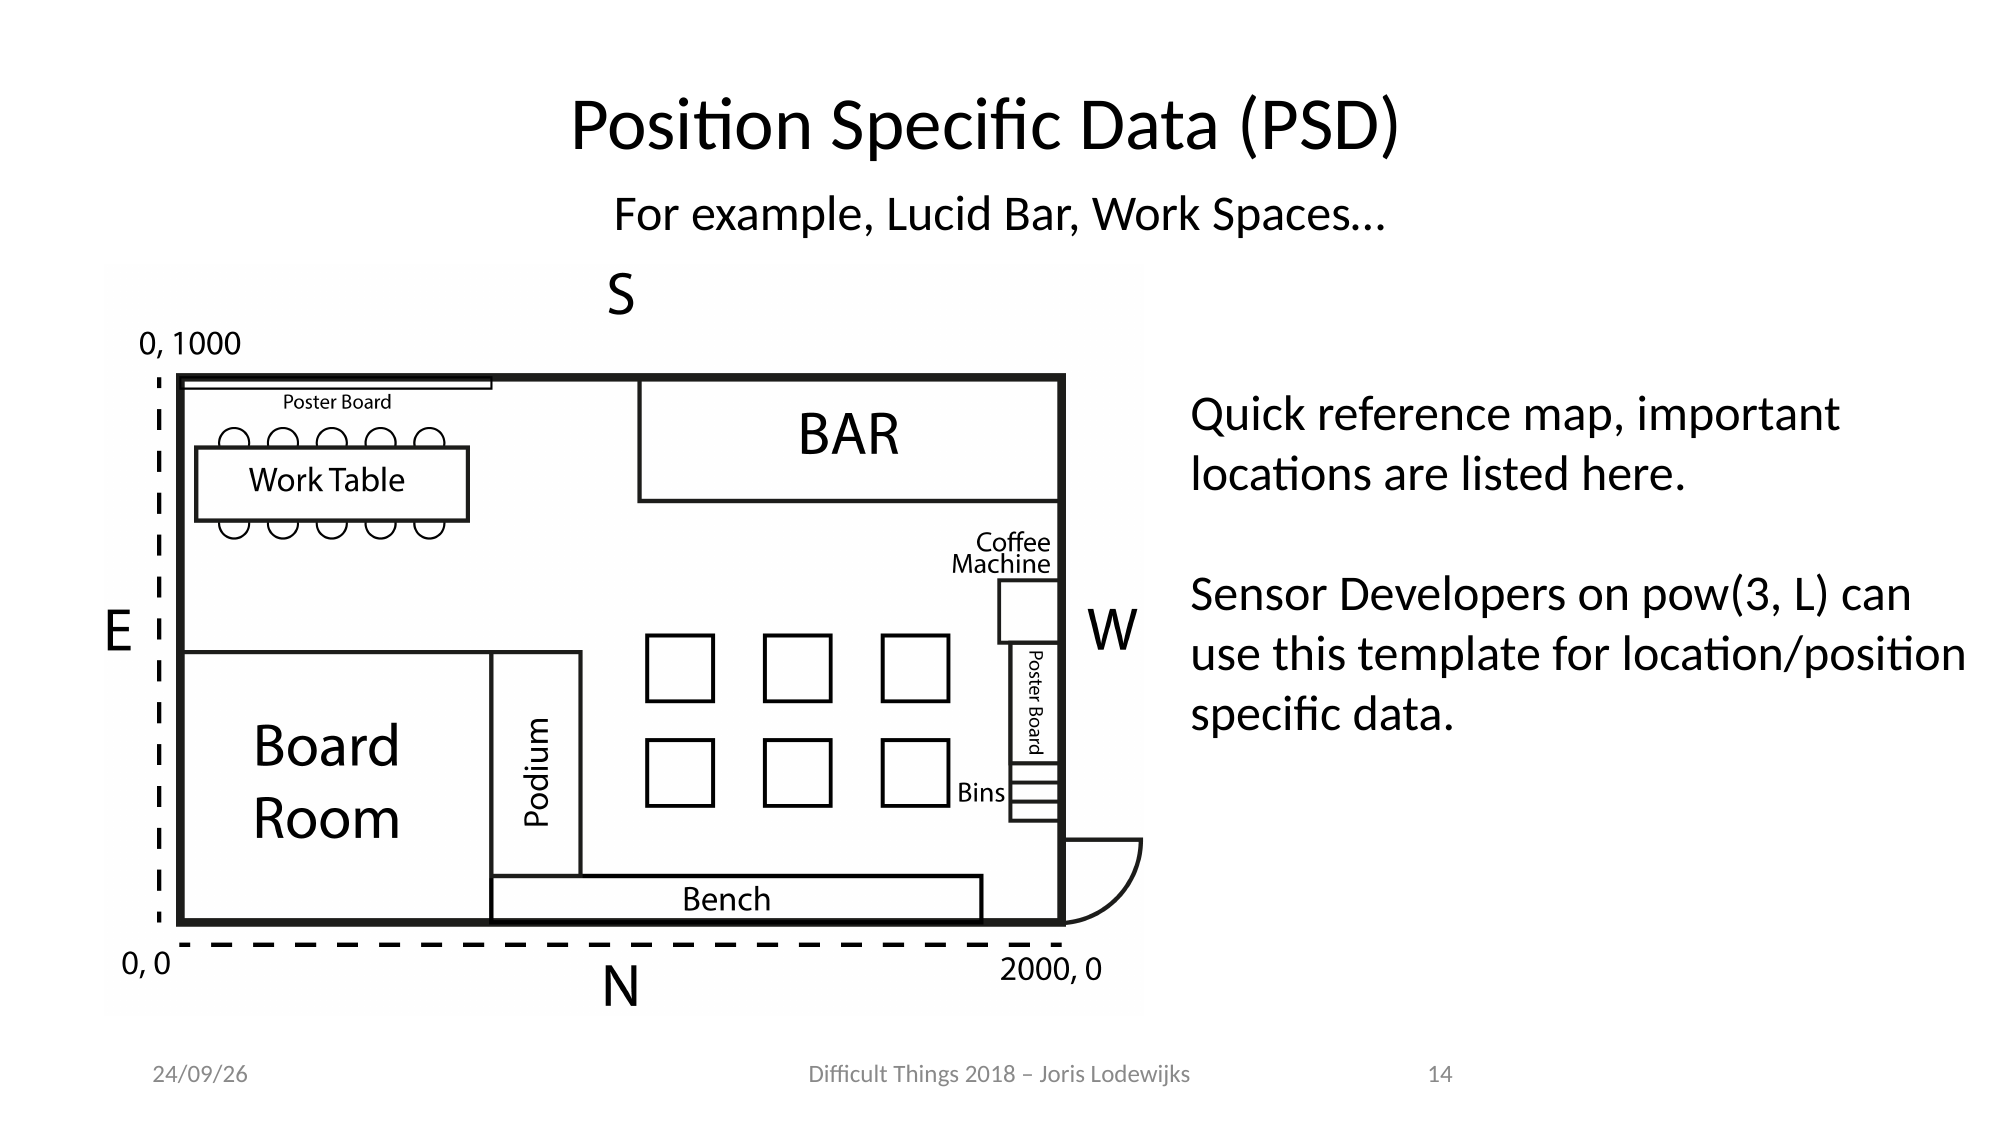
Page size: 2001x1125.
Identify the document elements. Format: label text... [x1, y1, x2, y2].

text_box Position Specific Data (PSD) [377, 66, 1597, 173]
picture [104, 264, 1144, 1016]
text_box Difficult Things 2018 – Joris Lodewijks [662, 1042, 1338, 1103]
text_box [137, 1042, 588, 1103]
text_box Quick reference map, important locations are listed here. Sensor Developers on pow(3, L) can use this template for location/position specific data. [1175, 372, 1984, 752]
text_box [1412, 1042, 1863, 1103]
text_box For example, Lucid Bar, Work Spaces… [537, 172, 1463, 249]
